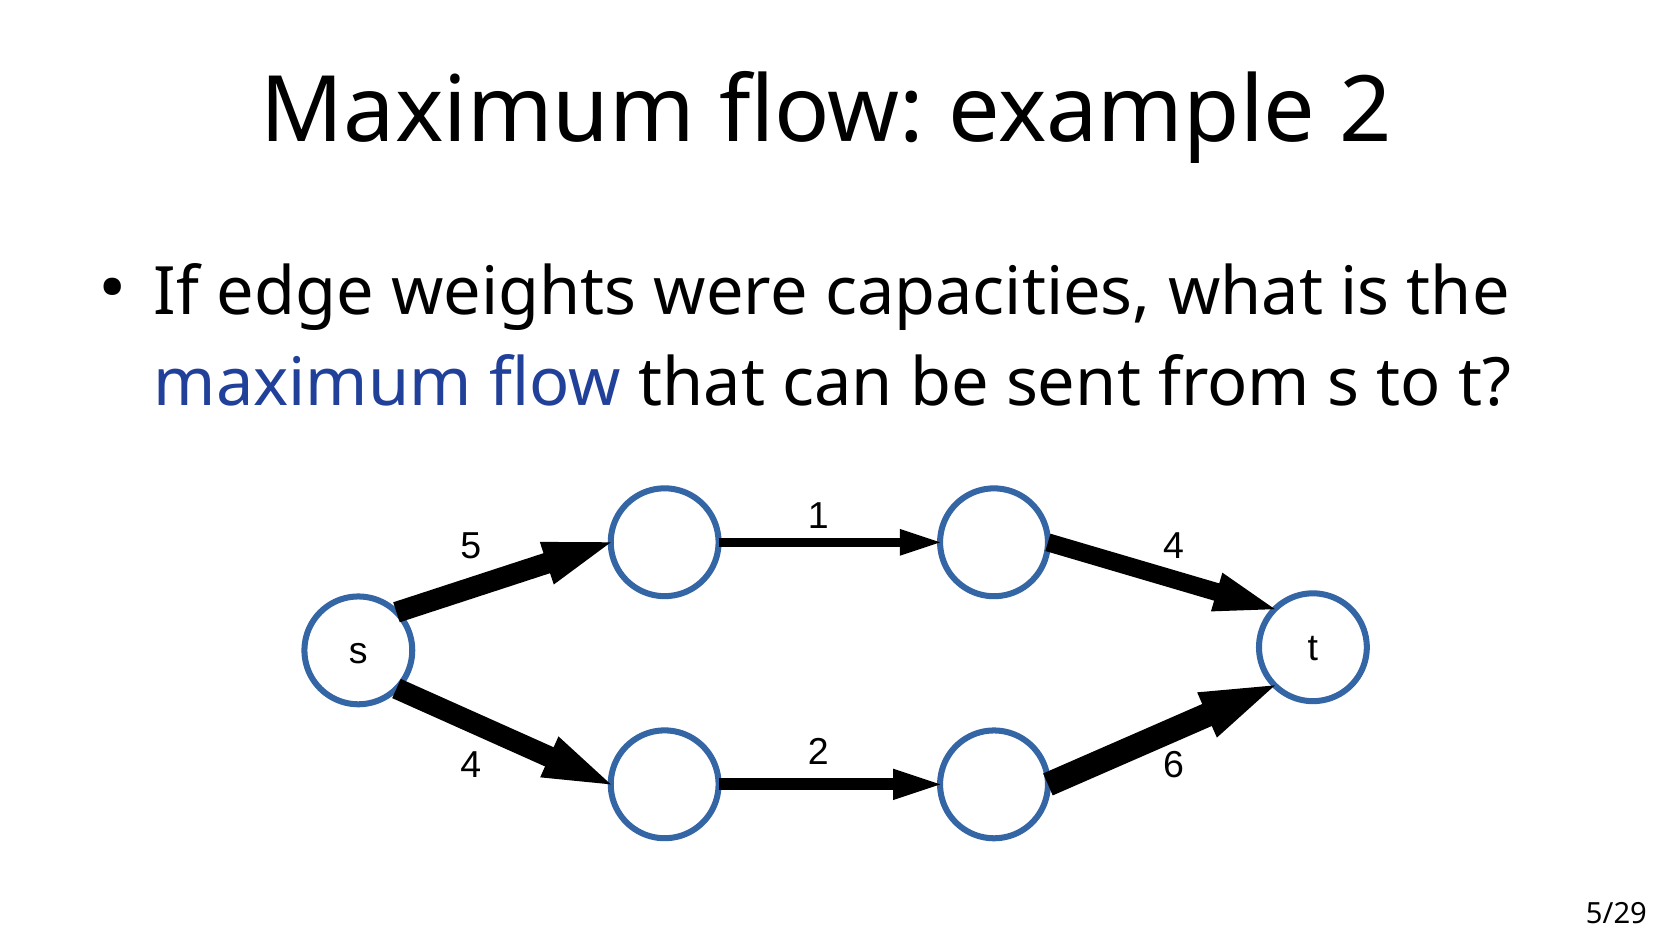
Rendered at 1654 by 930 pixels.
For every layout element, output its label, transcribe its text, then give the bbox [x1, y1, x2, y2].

text_box 5 [441, 512, 501, 579]
list If edge weights were capacities, what is the maximum flow that can be sent from s to t? [82, 242, 1571, 448]
text_box [940, 730, 1048, 839]
text_box 6 [1143, 731, 1204, 797]
text_box 4 [1143, 512, 1204, 579]
text_box [610, 488, 719, 597]
text_box 4 [441, 731, 501, 797]
text_box 1 [788, 482, 848, 549]
title Maximum flow: example 2 [82, 2, 1571, 210]
text_box [610, 730, 719, 839]
text_box 2 [788, 718, 849, 785]
text_box t [1258, 593, 1367, 702]
text_box s [304, 596, 413, 705]
text_box [940, 488, 1048, 597]
